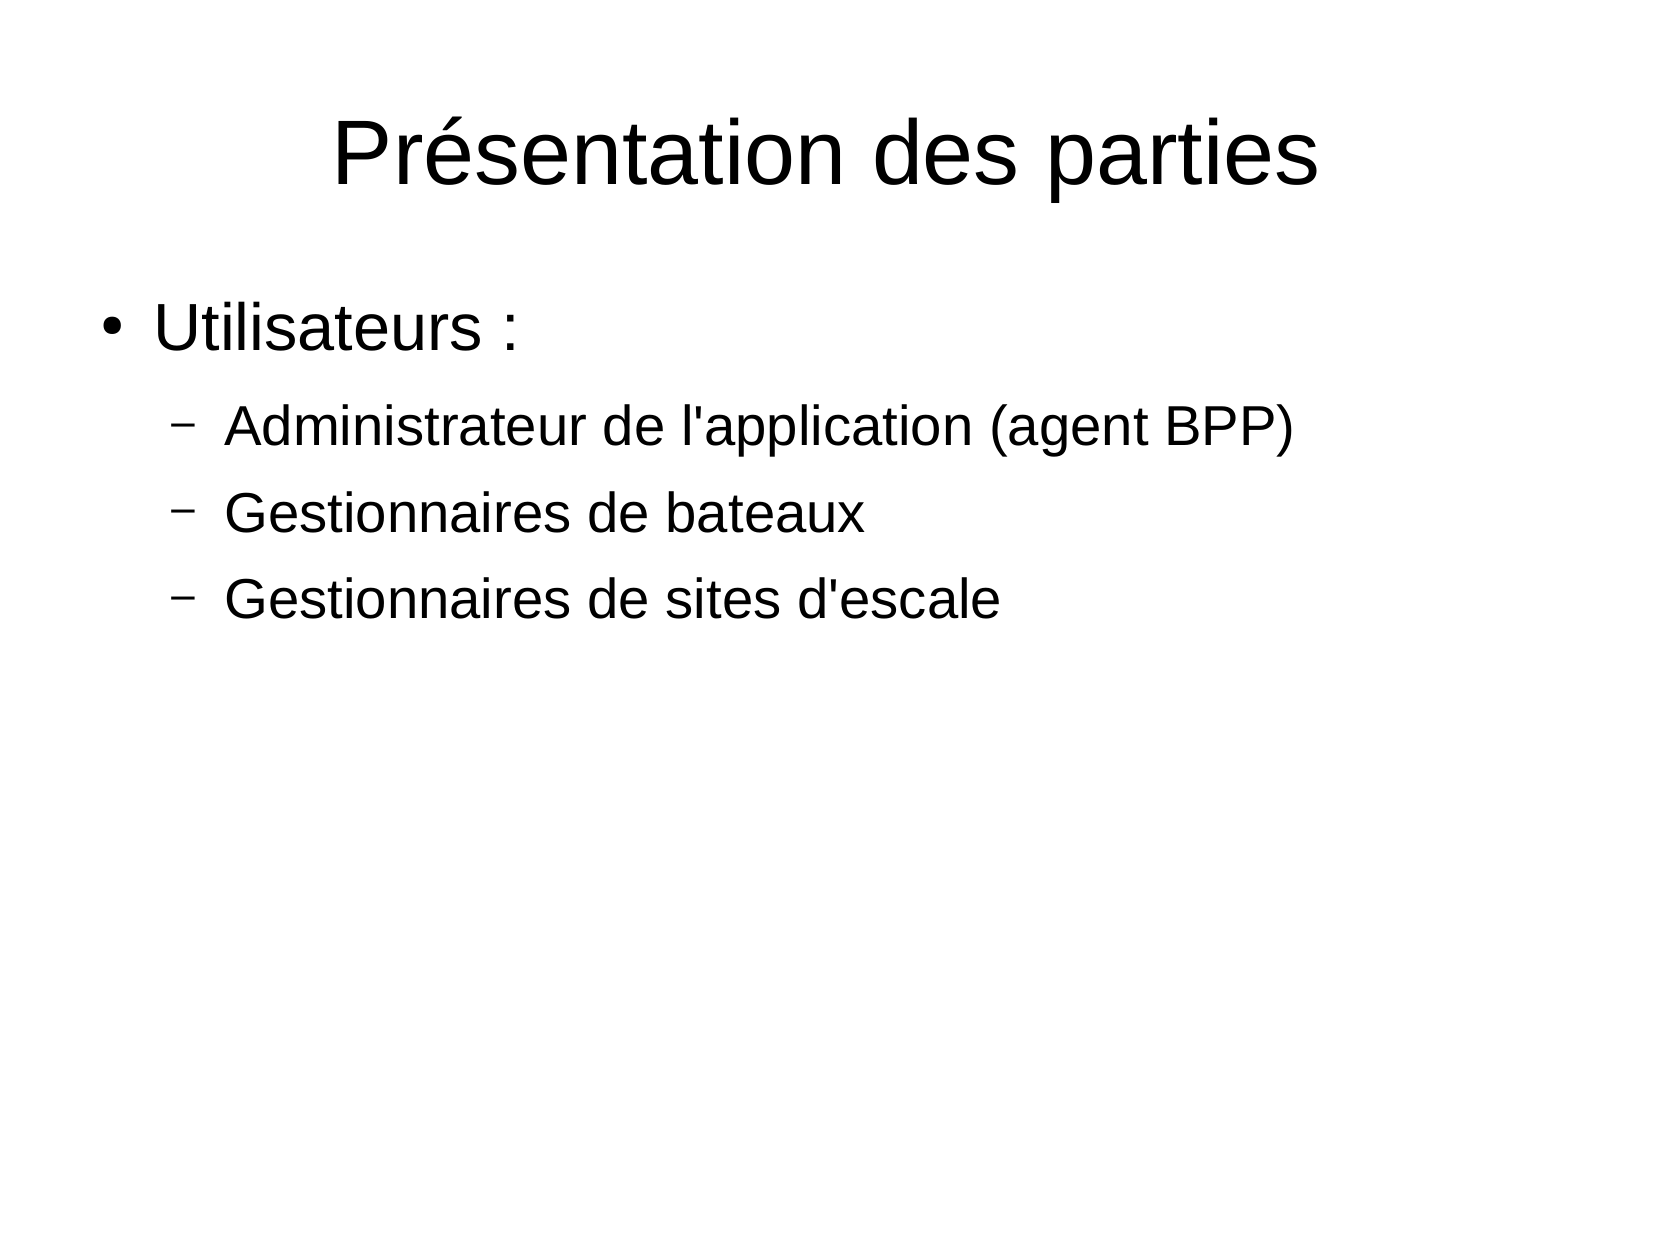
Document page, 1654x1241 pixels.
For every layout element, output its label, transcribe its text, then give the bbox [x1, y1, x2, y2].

list Utilisateurs : Administrateur de l'application (agent BPP) Gestionnaires de bateaux Gestionnaires de sites d'escale [82, 290, 1571, 1010]
title Présentation des parties [82, 49, 1571, 257]
